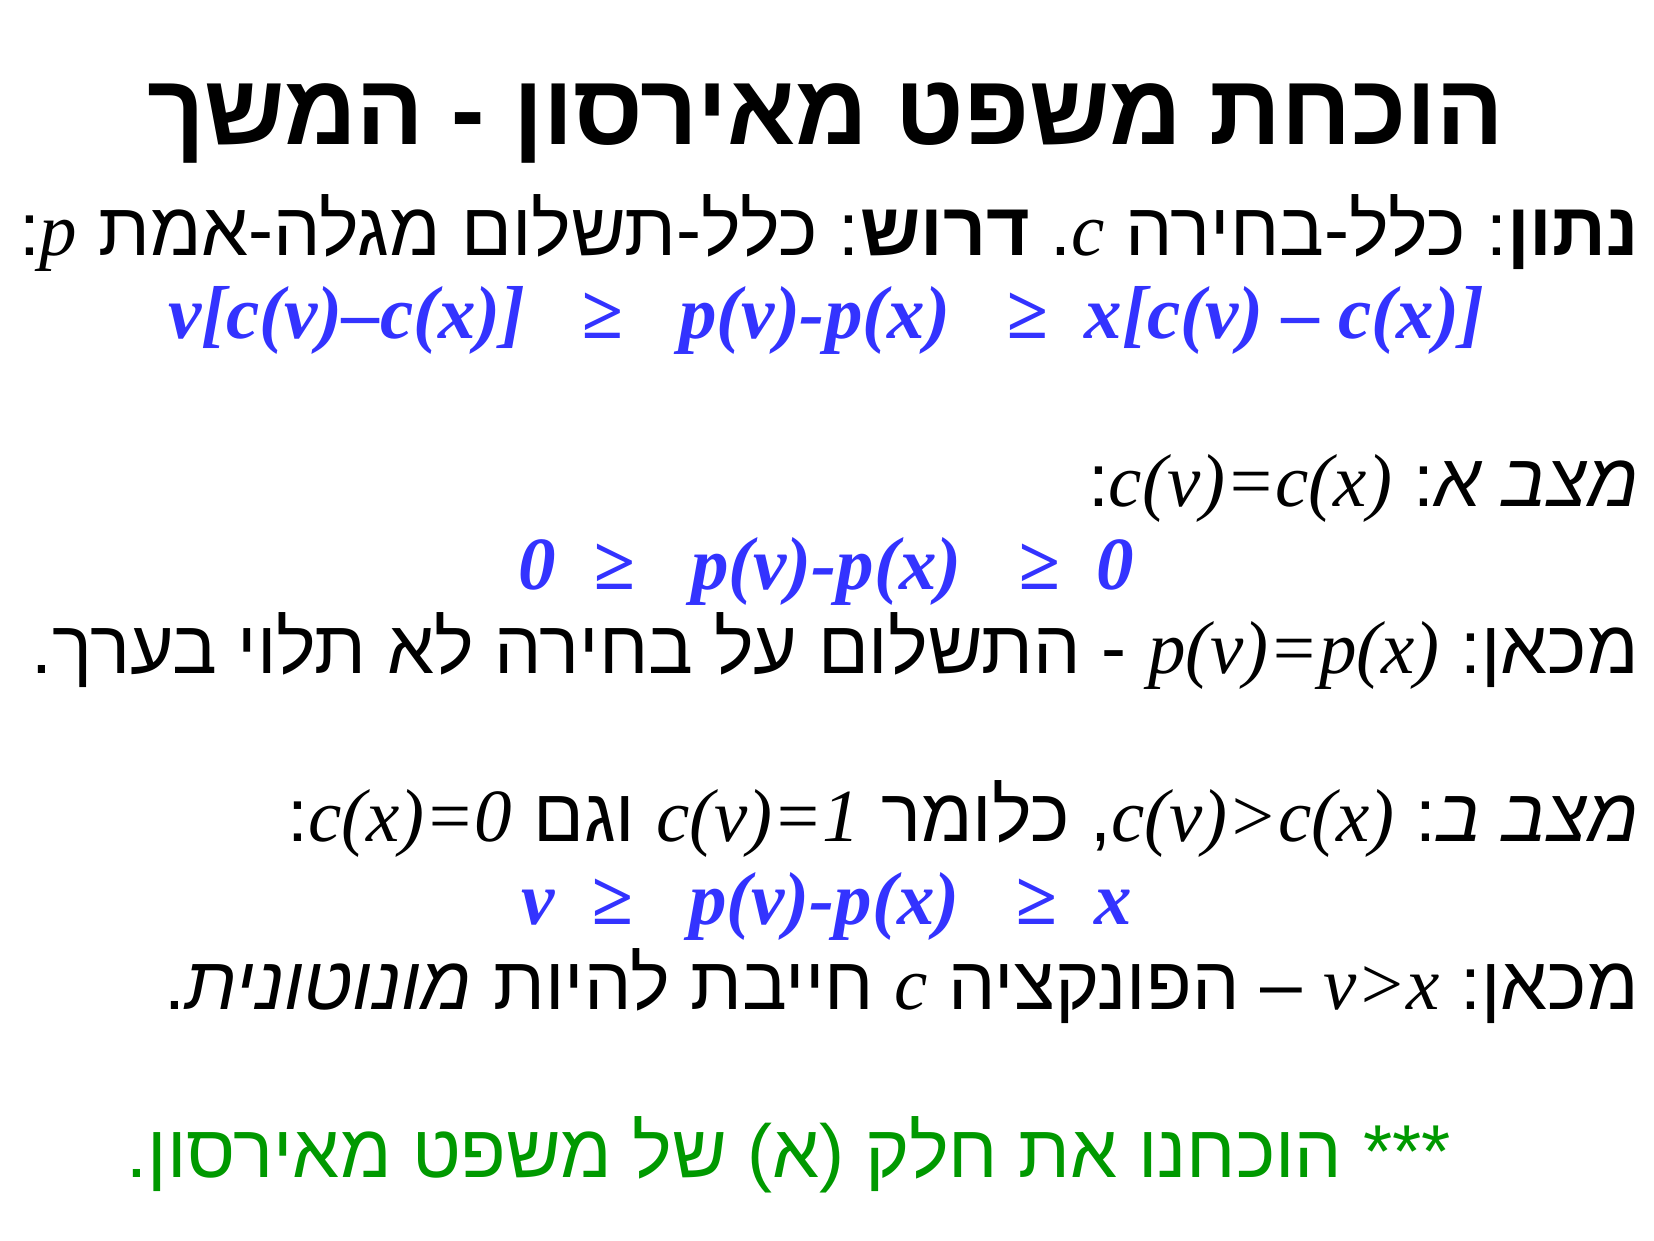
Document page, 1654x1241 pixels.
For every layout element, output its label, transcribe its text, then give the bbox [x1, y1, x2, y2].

title הוכחת משפט מאירסון - המשך [0, 21, 1654, 180]
text_box נתון: כלל-בחירה c. דרוש: כלל-תשלום מגלה-אמת p: v[c(v)–c(x)] ≥ p(v)-p(x) ≥ x[c(v) – c(x)] מצב א: c(v)=c(x): 0 ≥ p(v)-p(x) ≥ 0 מכאן: p(v)=p(x) - התשלום על בחירה לא תלוי בערך. מצב ב: c(v)>c(x), כלומר c(v)=1 וגם c(x)=0: v ≥ p(v)-p(x) ≥ x מכאן: v>x – הפונקציה c חייבת להיות מונוטונית. *** הוכחנו את חלק (א) של משפט מאירסון. [0, 180, 1654, 1239]
